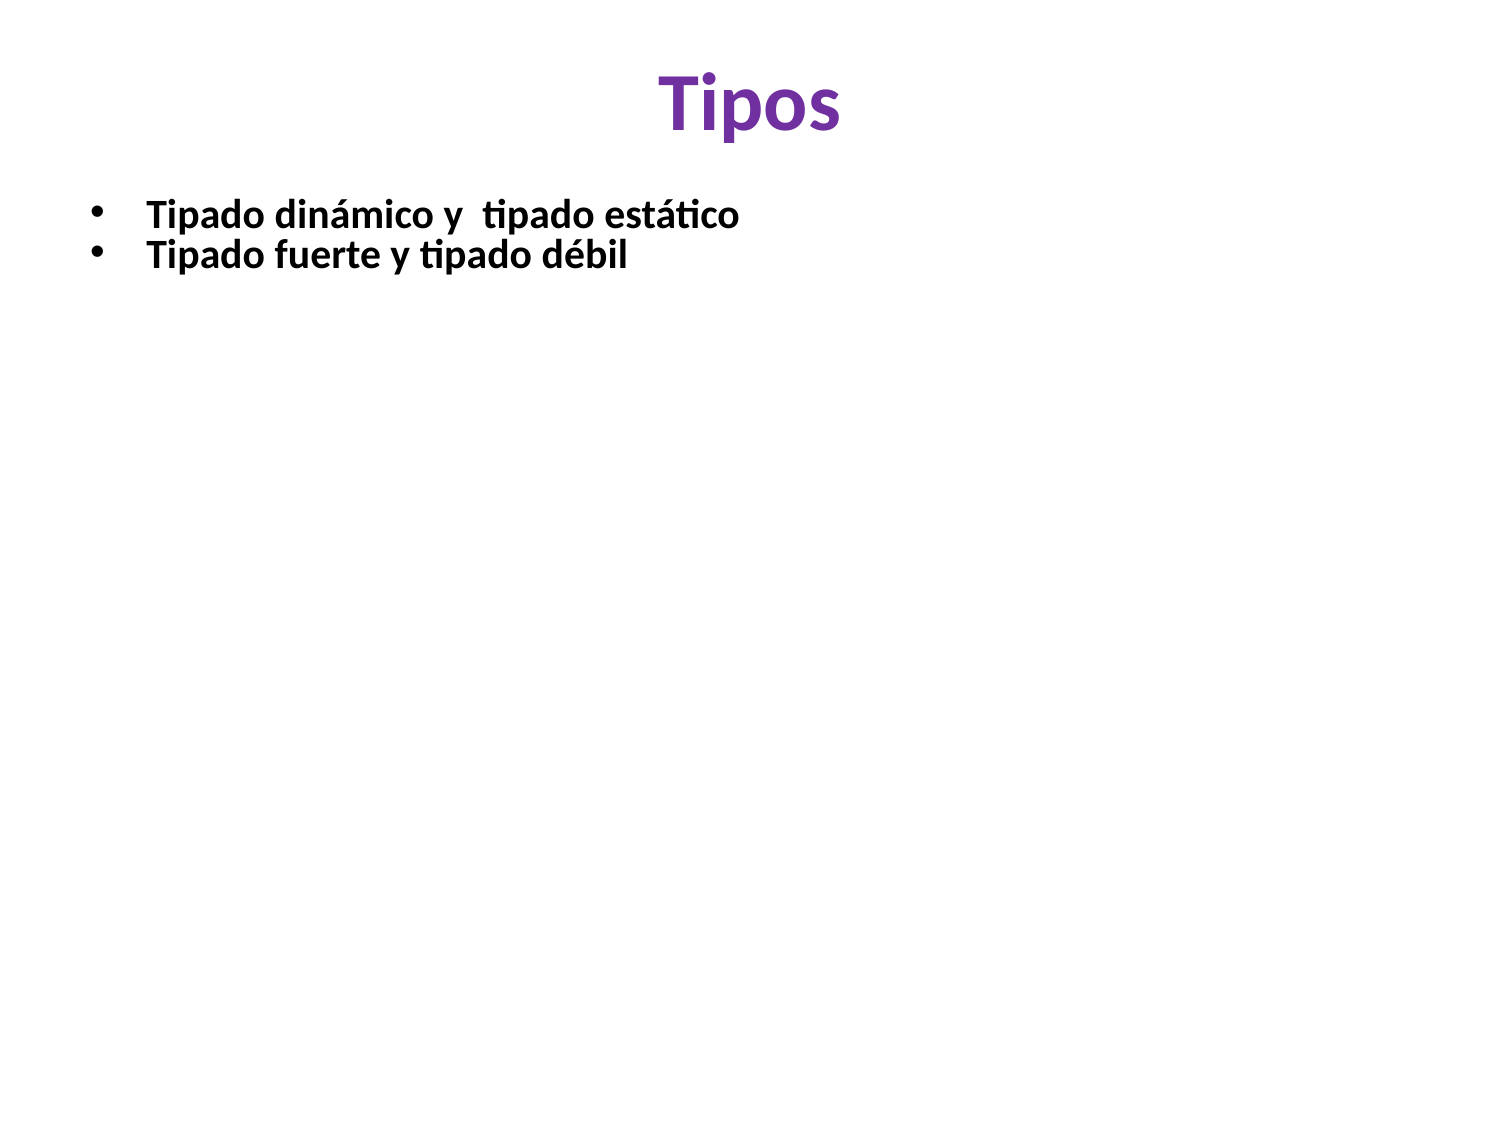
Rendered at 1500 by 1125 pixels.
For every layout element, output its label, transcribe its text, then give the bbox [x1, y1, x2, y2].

title Tipos [75, 45, 1425, 150]
list Tipado dinámico y tipado estático Tipado fuerte y tipado débil [75, 188, 1425, 1027]
